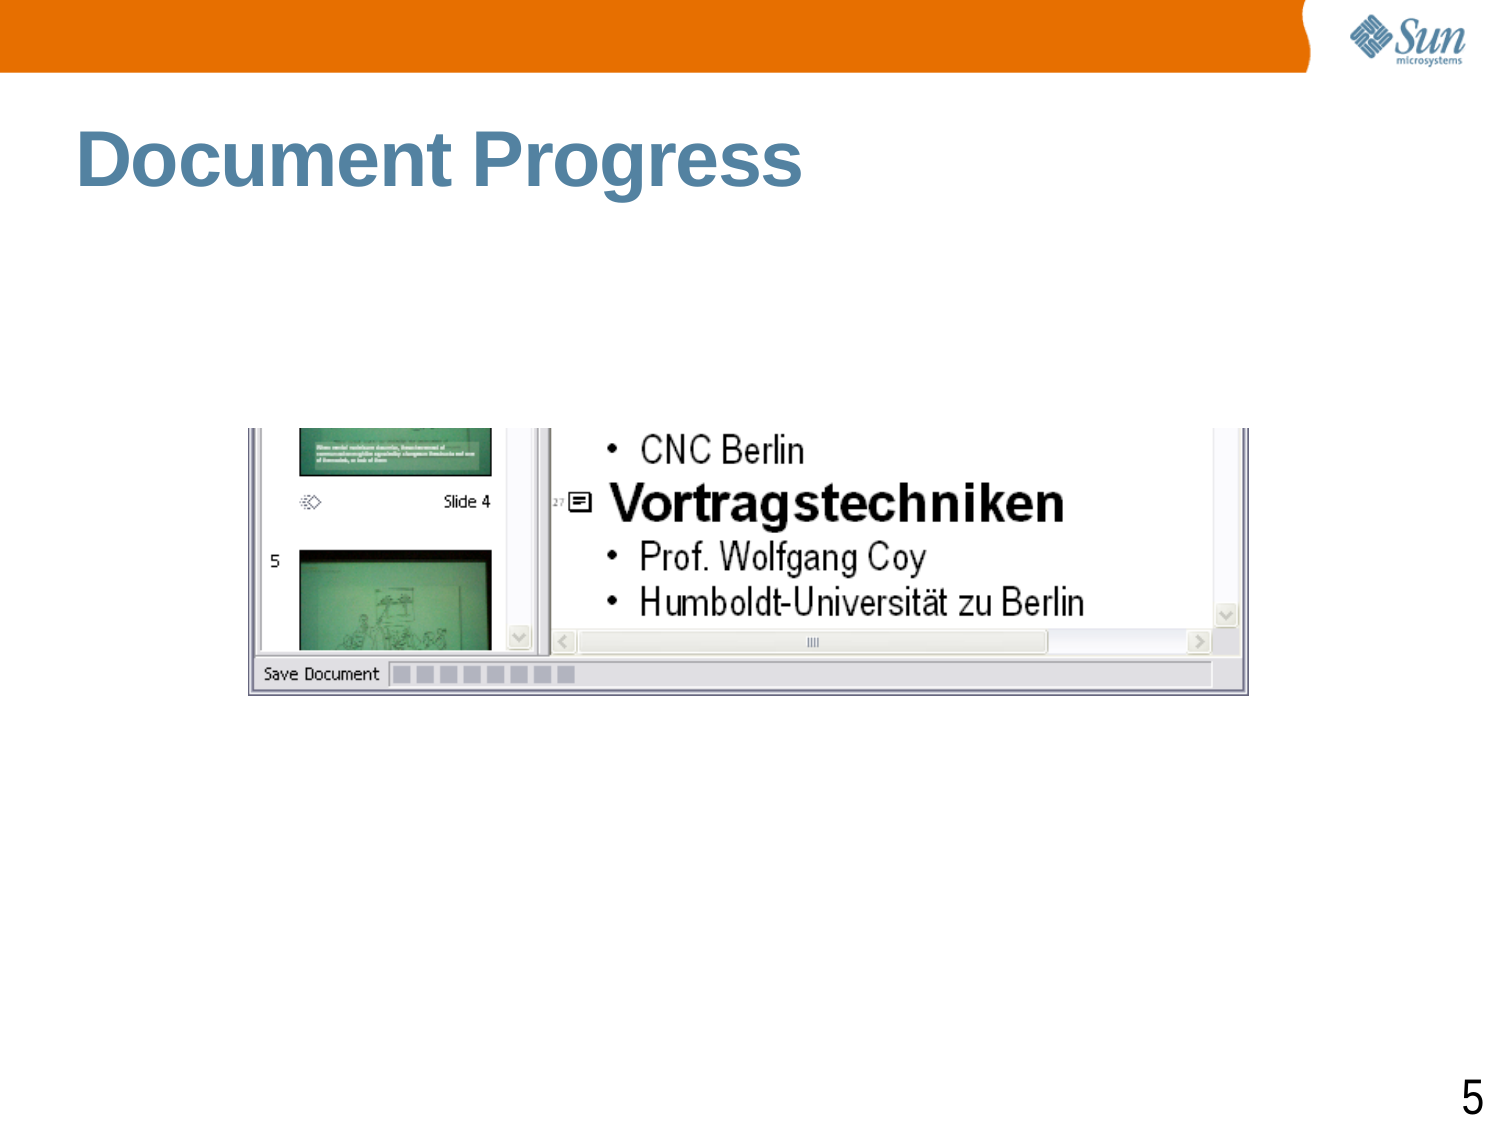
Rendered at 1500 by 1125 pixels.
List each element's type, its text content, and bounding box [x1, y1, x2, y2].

picture [0, 0, 1500, 75]
picture [248, 428, 1249, 696]
title Document Progress [75, 122, 1438, 228]
